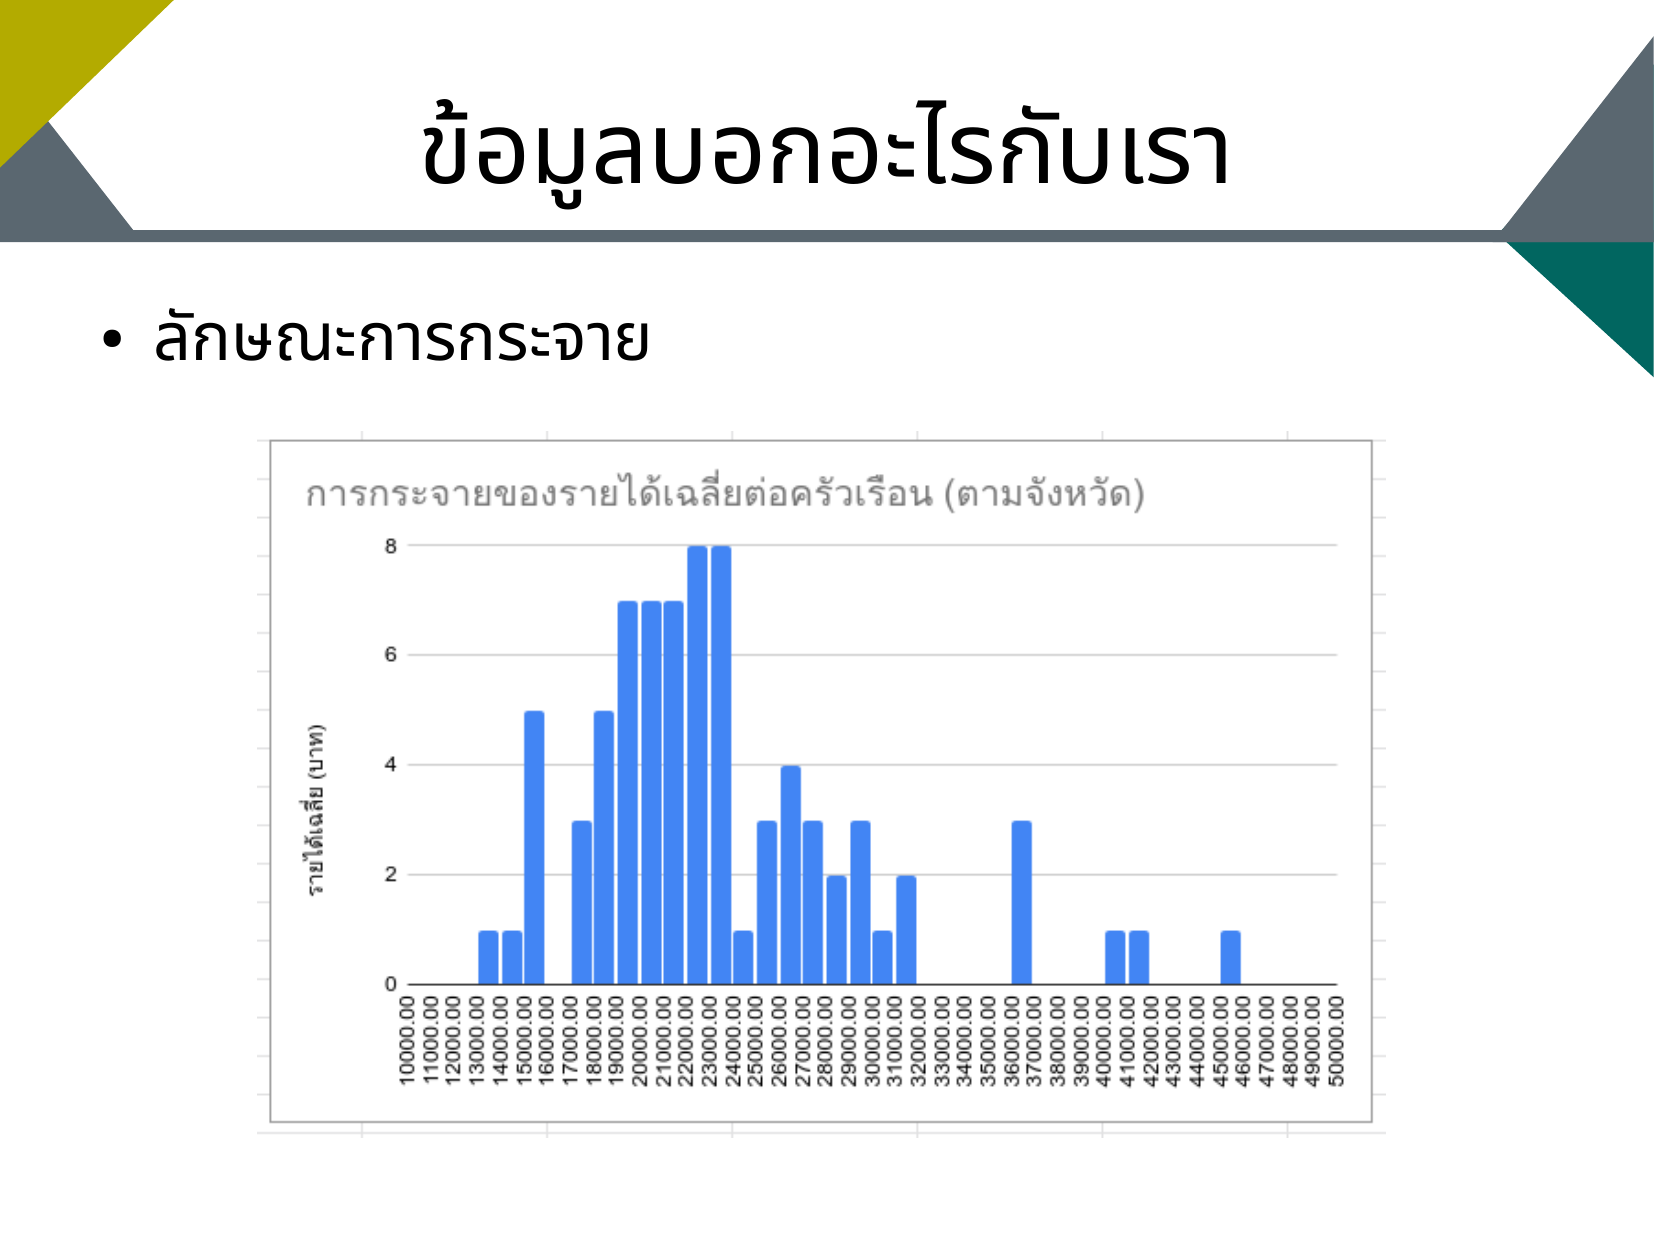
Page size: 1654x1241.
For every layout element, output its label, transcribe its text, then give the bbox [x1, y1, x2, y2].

picture [257, 431, 1386, 1138]
list ลักษณะการกระจาย [82, 290, 1571, 1108]
title ข้อมูลบอกอะไรกับเรา [82, 49, 1571, 257]
